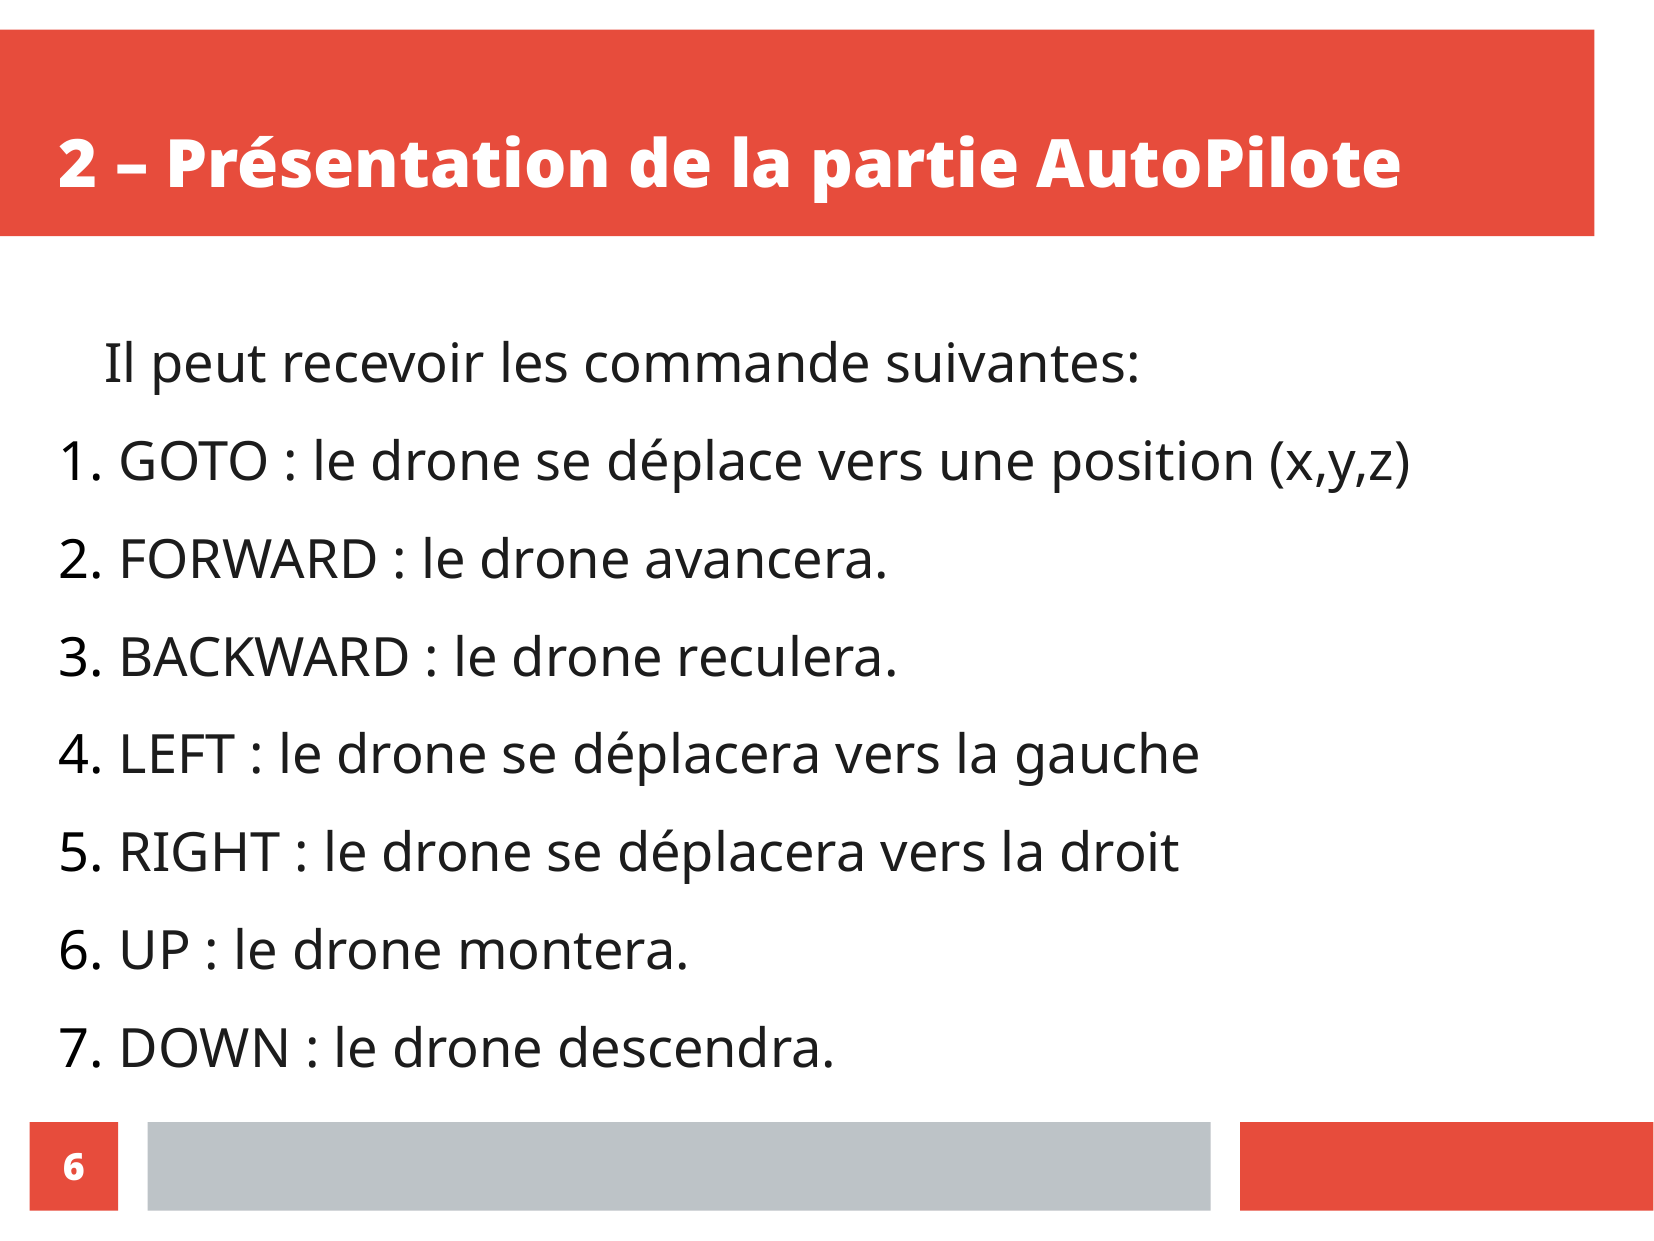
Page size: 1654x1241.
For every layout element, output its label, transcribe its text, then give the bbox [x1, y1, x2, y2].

title 2 – Présentation de la partie AutoPilote [59, 59, 1595, 207]
list Il peut recevoir les commande suivantes: GOTO : le drone se déplace vers une position (x,y,z) FORWARD : le drone avancera. BACKWARD : le drone reculera. LEFT : le drone se déplacera vers la gauche RIGHT : le drone se déplacera vers la droit UP : le drone montera. DOWN : le drone descendra. [59, 324, 1565, 1093]
